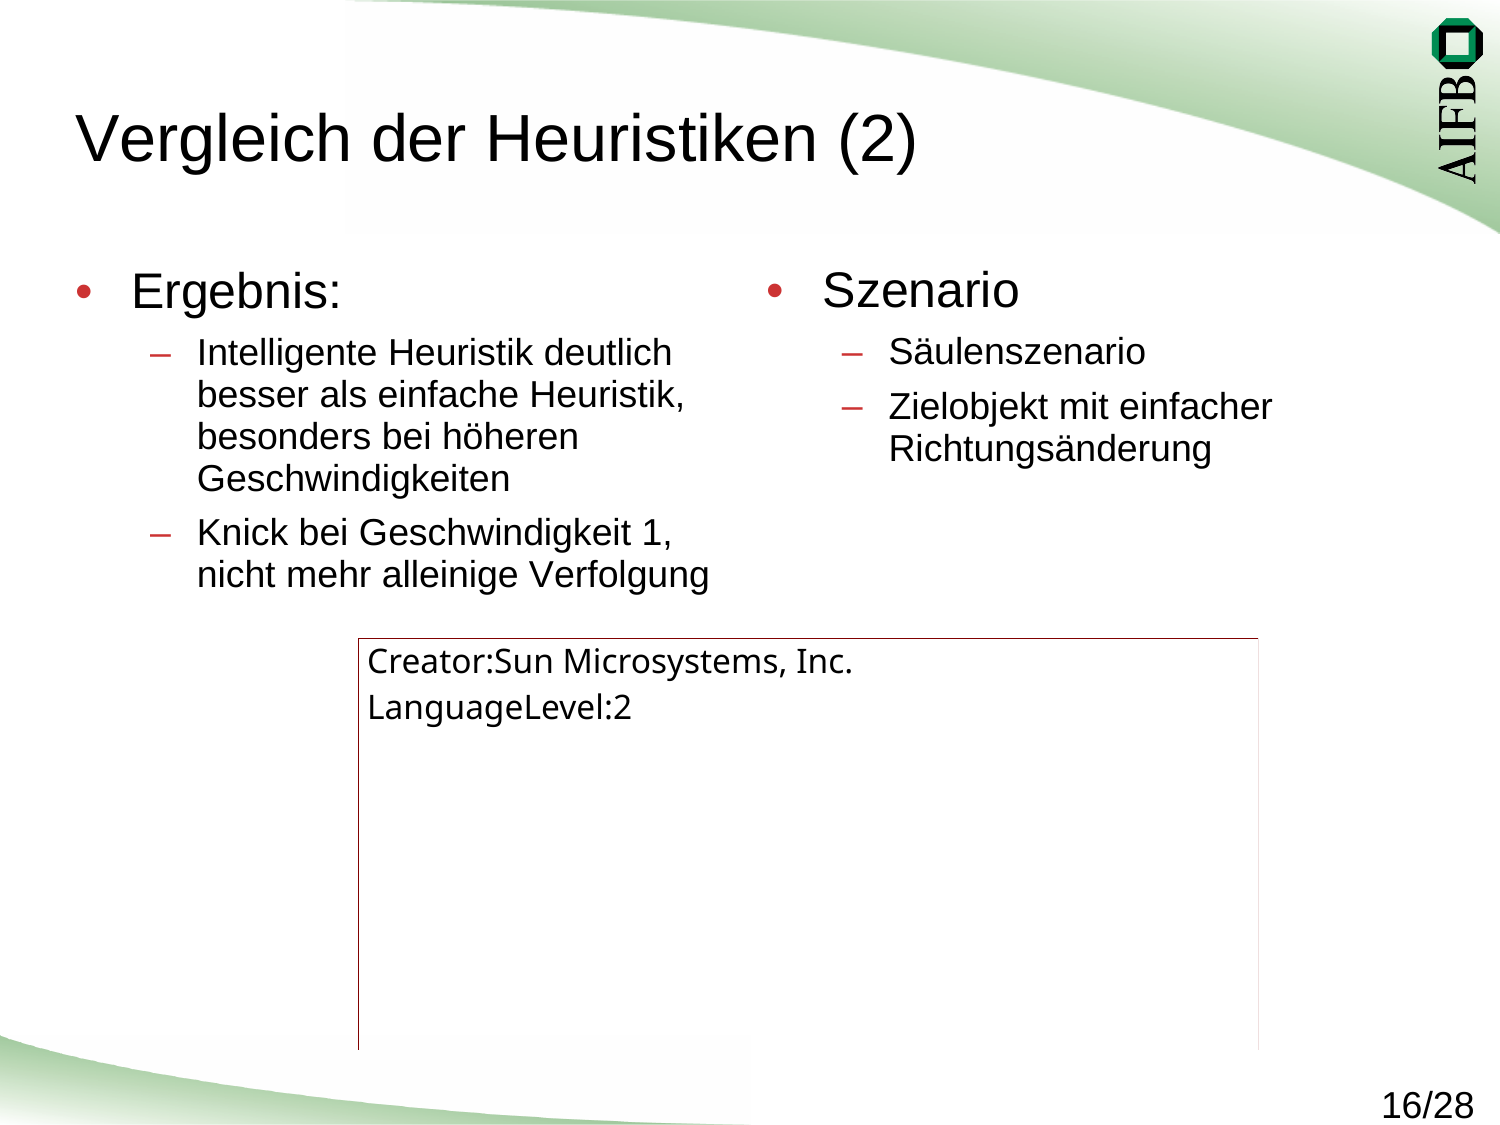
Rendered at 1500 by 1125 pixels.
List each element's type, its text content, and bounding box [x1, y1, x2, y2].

list Szenario Säulenszenario Zielobjekt mit einfacher Richtungsänderung [766, 263, 1426, 993]
list Ergebnis: Intelligente Heuristik deutlich besser als einfache Heuristik, besonders bei höheren Geschwindigkeiten Knick bei Geschwindigkeit 1, nicht mehr alleinige Verfolgung [75, 263, 734, 993]
picture [345, 0, 1500, 234]
title Vergleich der Heuristiken (2) [75, 51, 1425, 226]
picture [0, 635, 1259, 1125]
